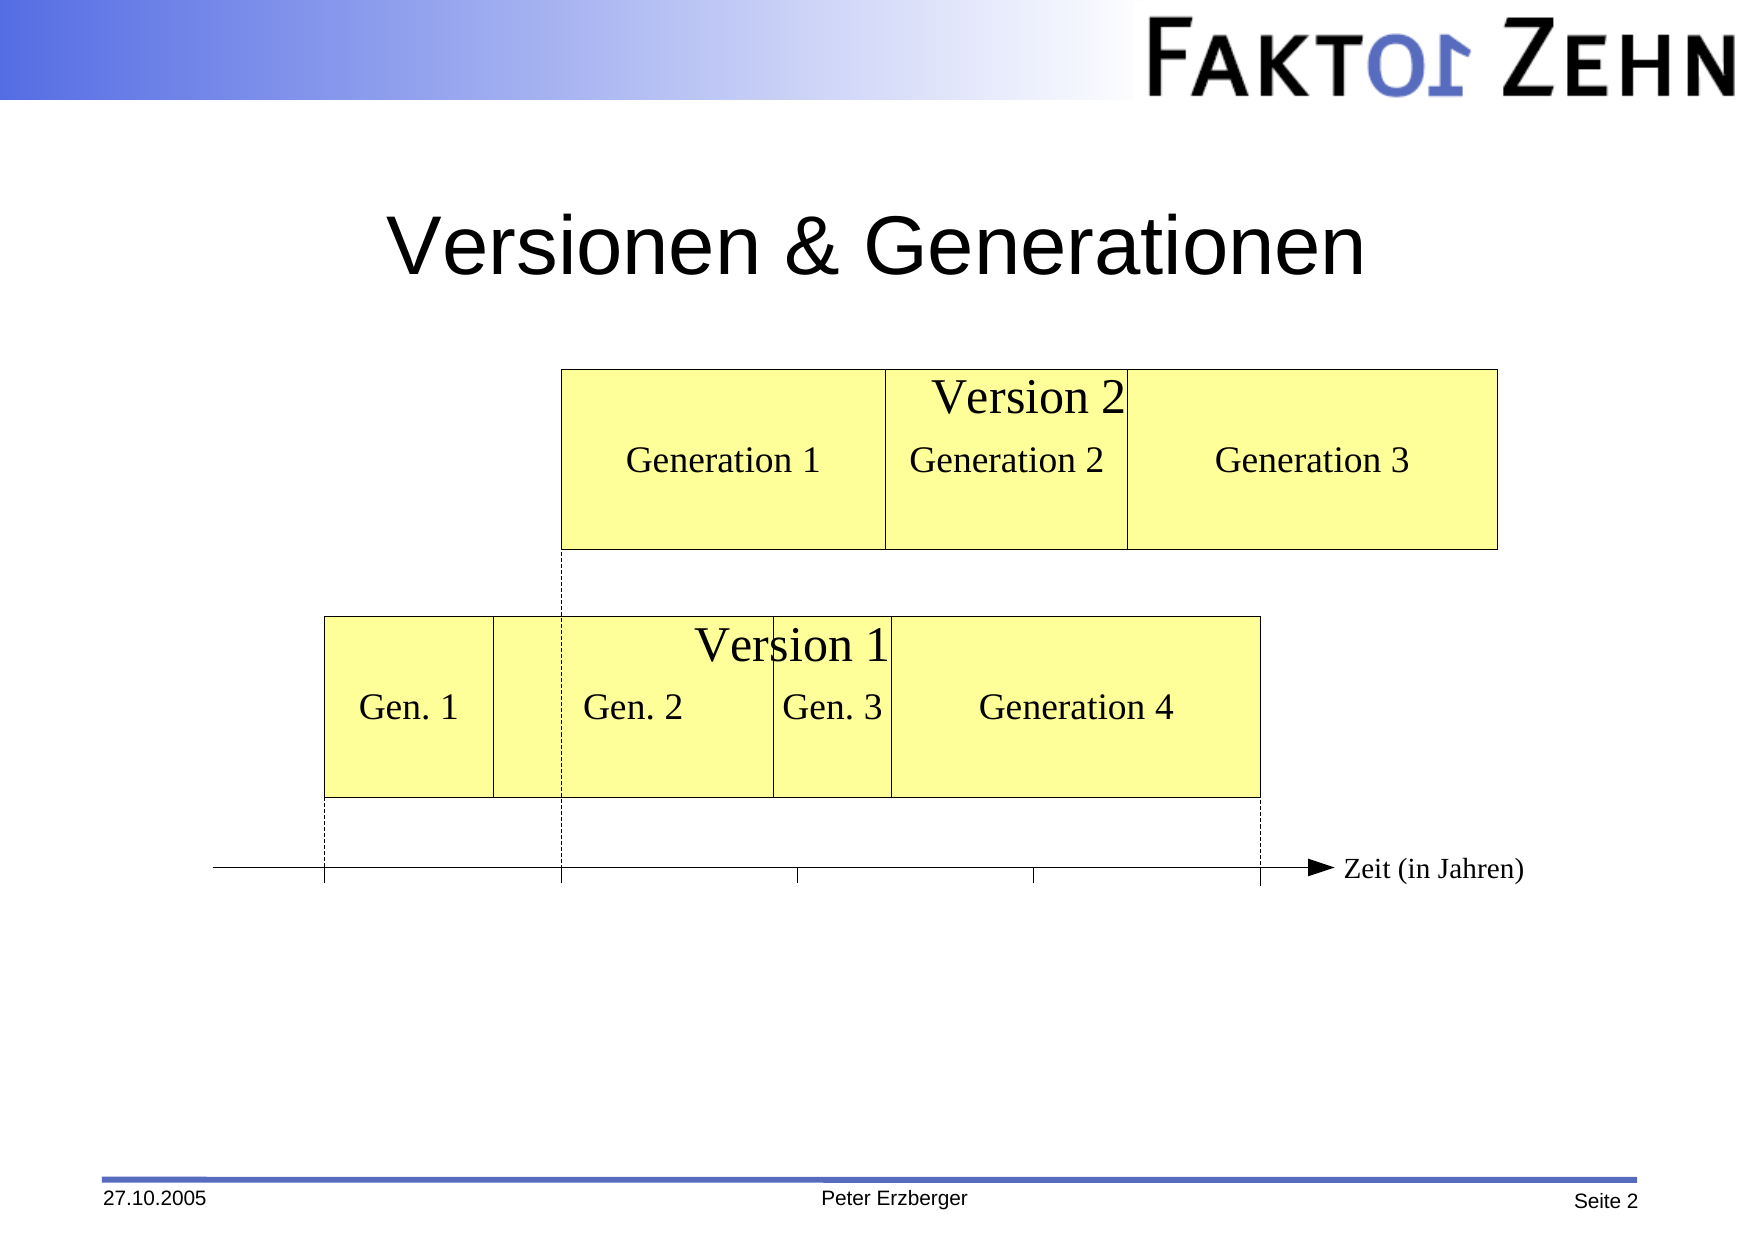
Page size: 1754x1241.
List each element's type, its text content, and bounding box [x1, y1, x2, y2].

text_box Version 2 [561, 369, 1498, 550]
text_box Zeit (in Jahren) [1343, 852, 1551, 886]
picture [1133, 2, 1749, 105]
title Versionen & Generationen [179, 142, 1576, 349]
text_box Version 1 [324, 616, 1261, 798]
